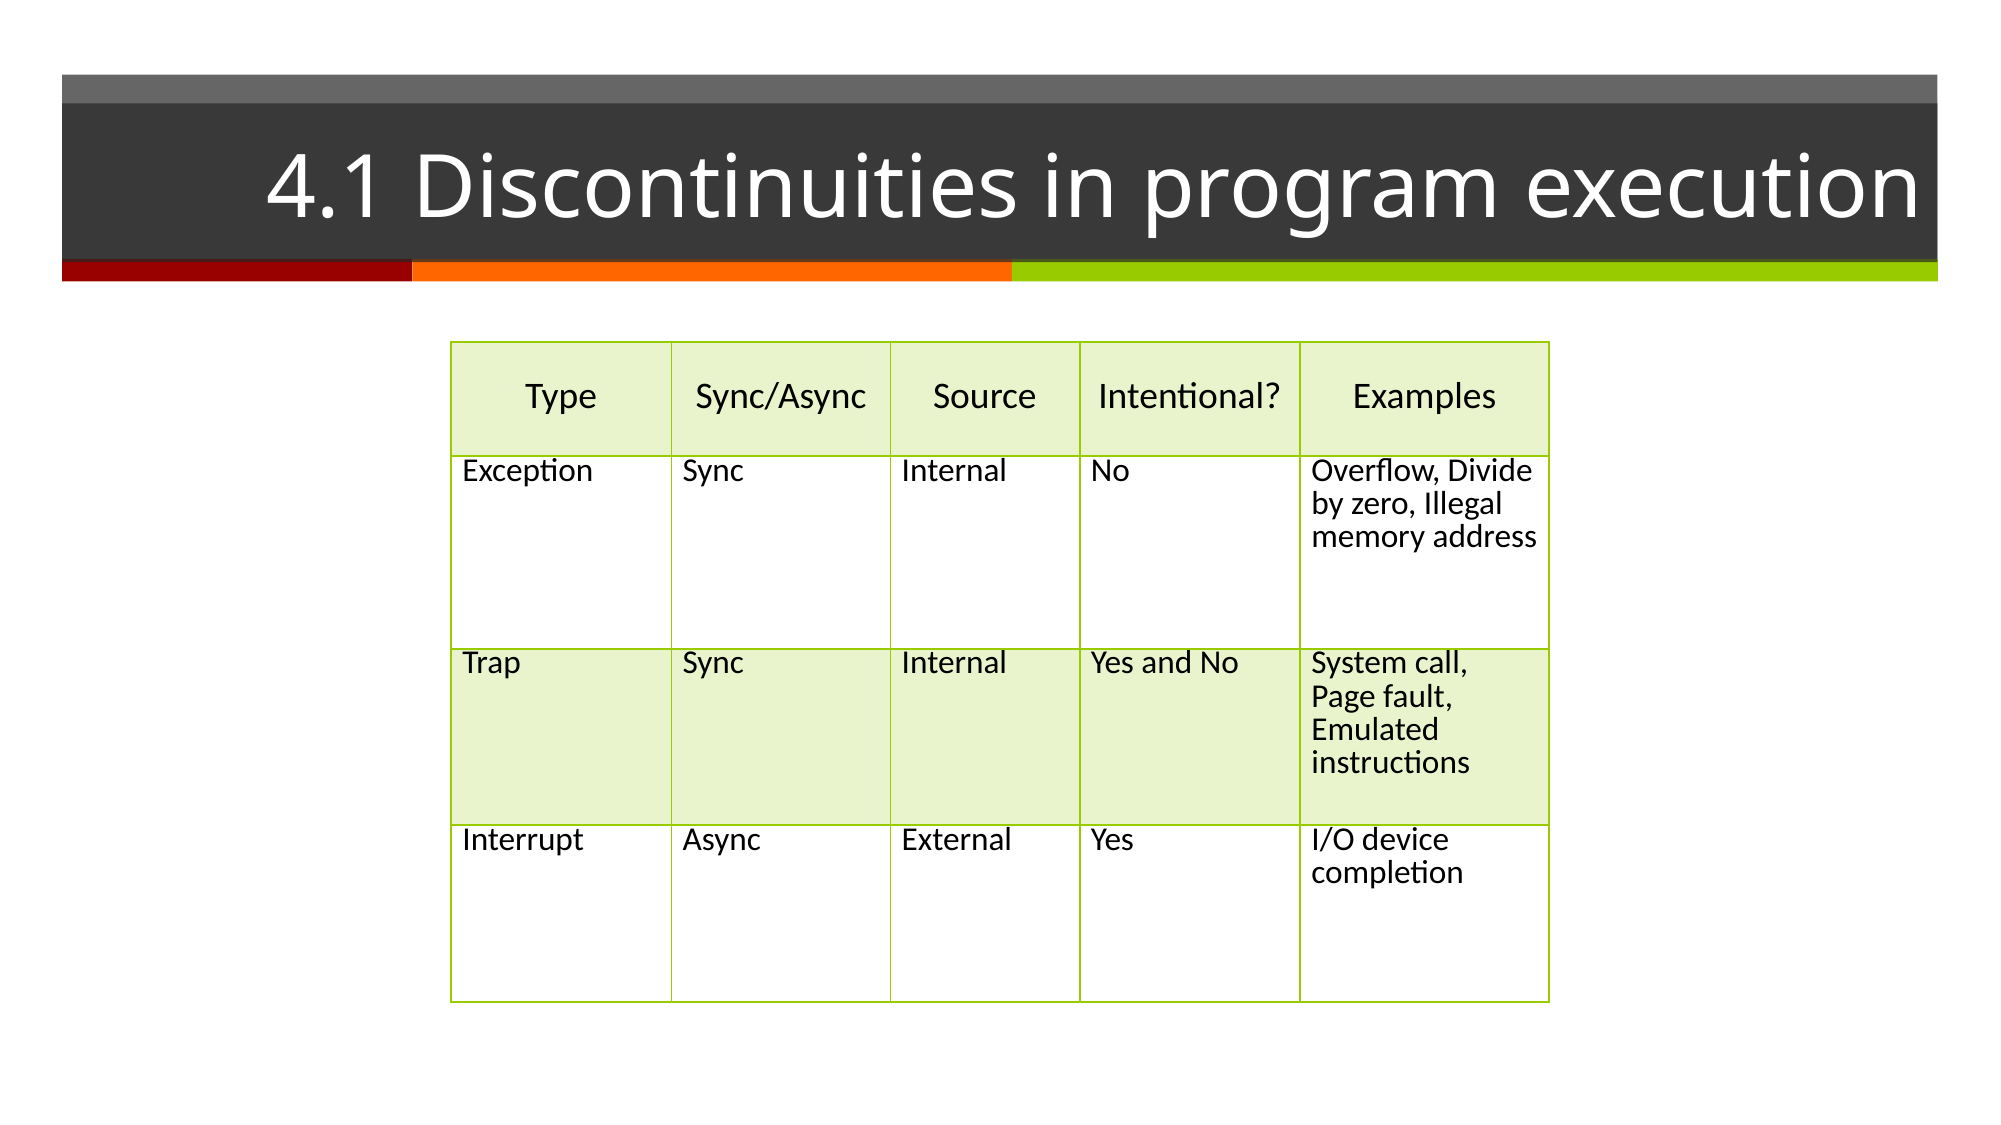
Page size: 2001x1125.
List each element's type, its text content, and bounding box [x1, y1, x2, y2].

table_cell Internal [891, 457, 1079, 648]
title 4.1 Discontinuities in program execution [62, 103, 1938, 263]
table_cell Overflow, Divide by zero, Illegal memory address [1301, 457, 1548, 648]
table_header Type [452, 343, 671, 455]
table_cell Sync [672, 650, 890, 824]
table_cell System call, Page fault, Emulated instructions [1301, 650, 1548, 824]
table_cell Trap [452, 650, 671, 824]
table_cell External [891, 826, 1079, 1001]
table_cell Exception [452, 457, 671, 648]
table_cell Async [672, 826, 890, 1001]
table_cell Internal [891, 650, 1079, 824]
table_cell No [1081, 457, 1299, 648]
table_cell Sync [672, 457, 890, 648]
table_header Sync/Async [672, 343, 890, 455]
table_header Intentional? [1081, 343, 1299, 455]
table_cell Interrupt [452, 826, 671, 1001]
table_cell Yes and No [1081, 650, 1299, 824]
table_header Source [891, 343, 1079, 455]
table_cell Yes [1081, 826, 1299, 1001]
table_header Examples [1301, 343, 1548, 455]
table_cell I/O device completion [1301, 826, 1548, 1001]
